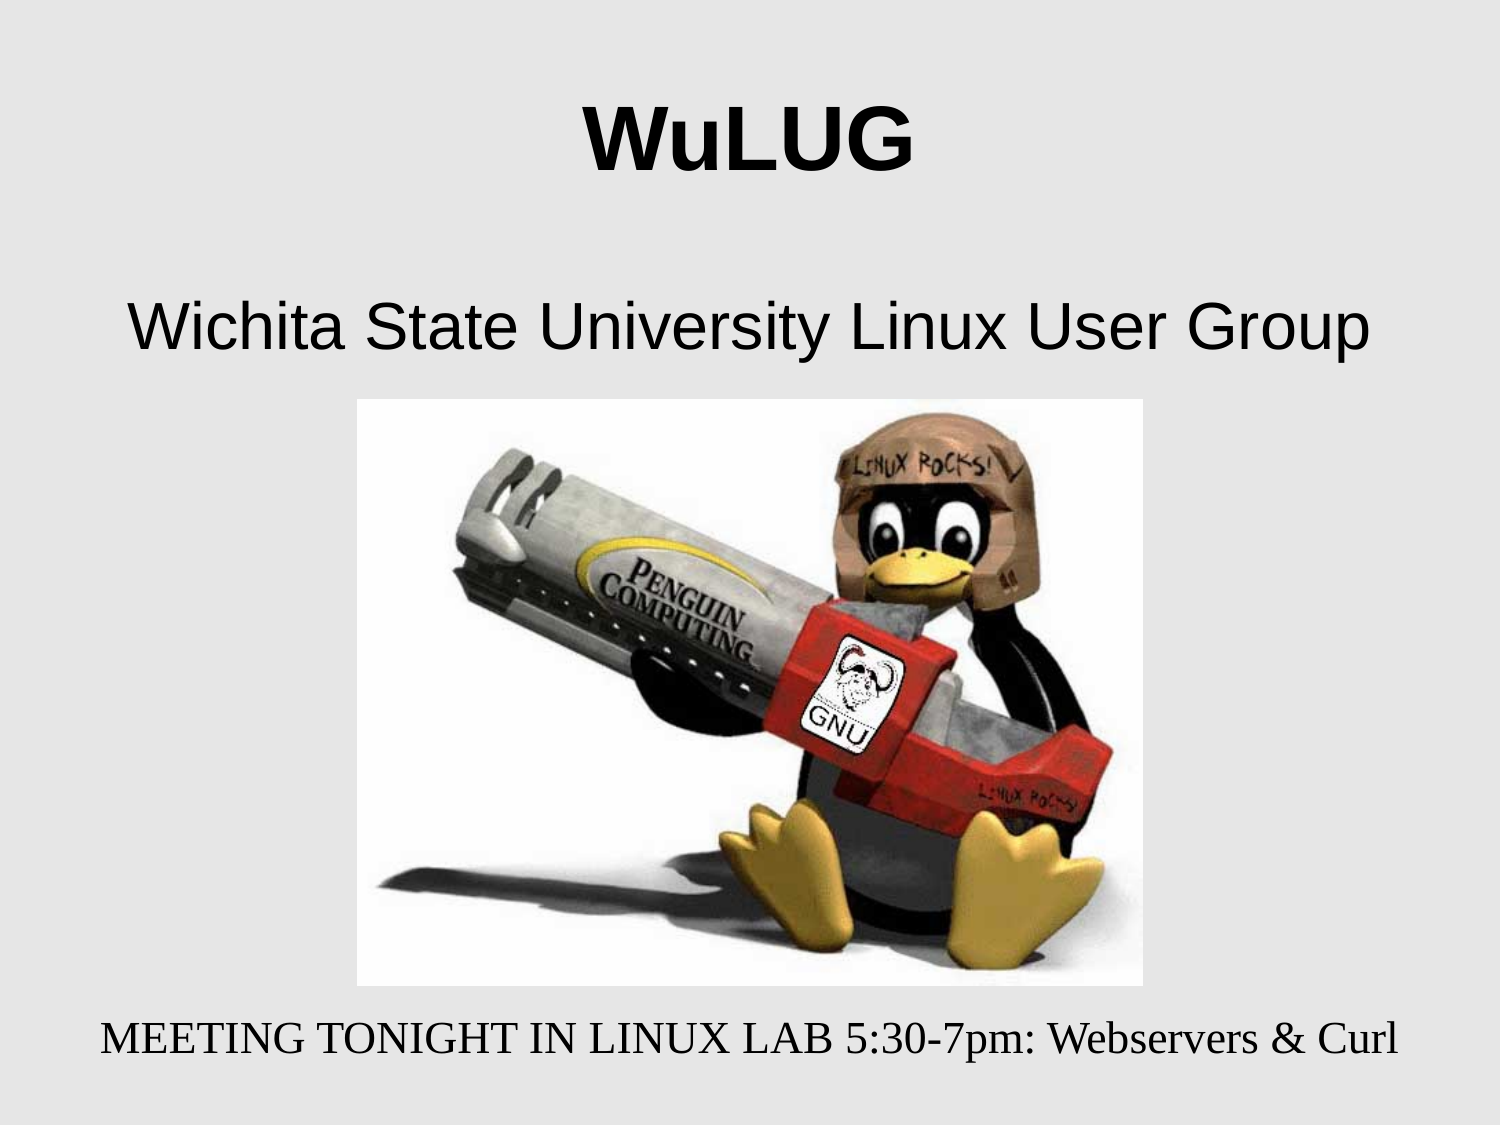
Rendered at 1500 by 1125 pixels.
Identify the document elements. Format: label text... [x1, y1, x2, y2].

picture [357, 399, 1143, 986]
text_box MEETING TONIGHT IN LINUX LAB 5:30-7pm: Webservers & Curl [85, 1005, 1415, 1071]
subtitle Wichita State University Linux User Group [75, 263, 1425, 390]
text_box [75, 44, 1426, 248]
